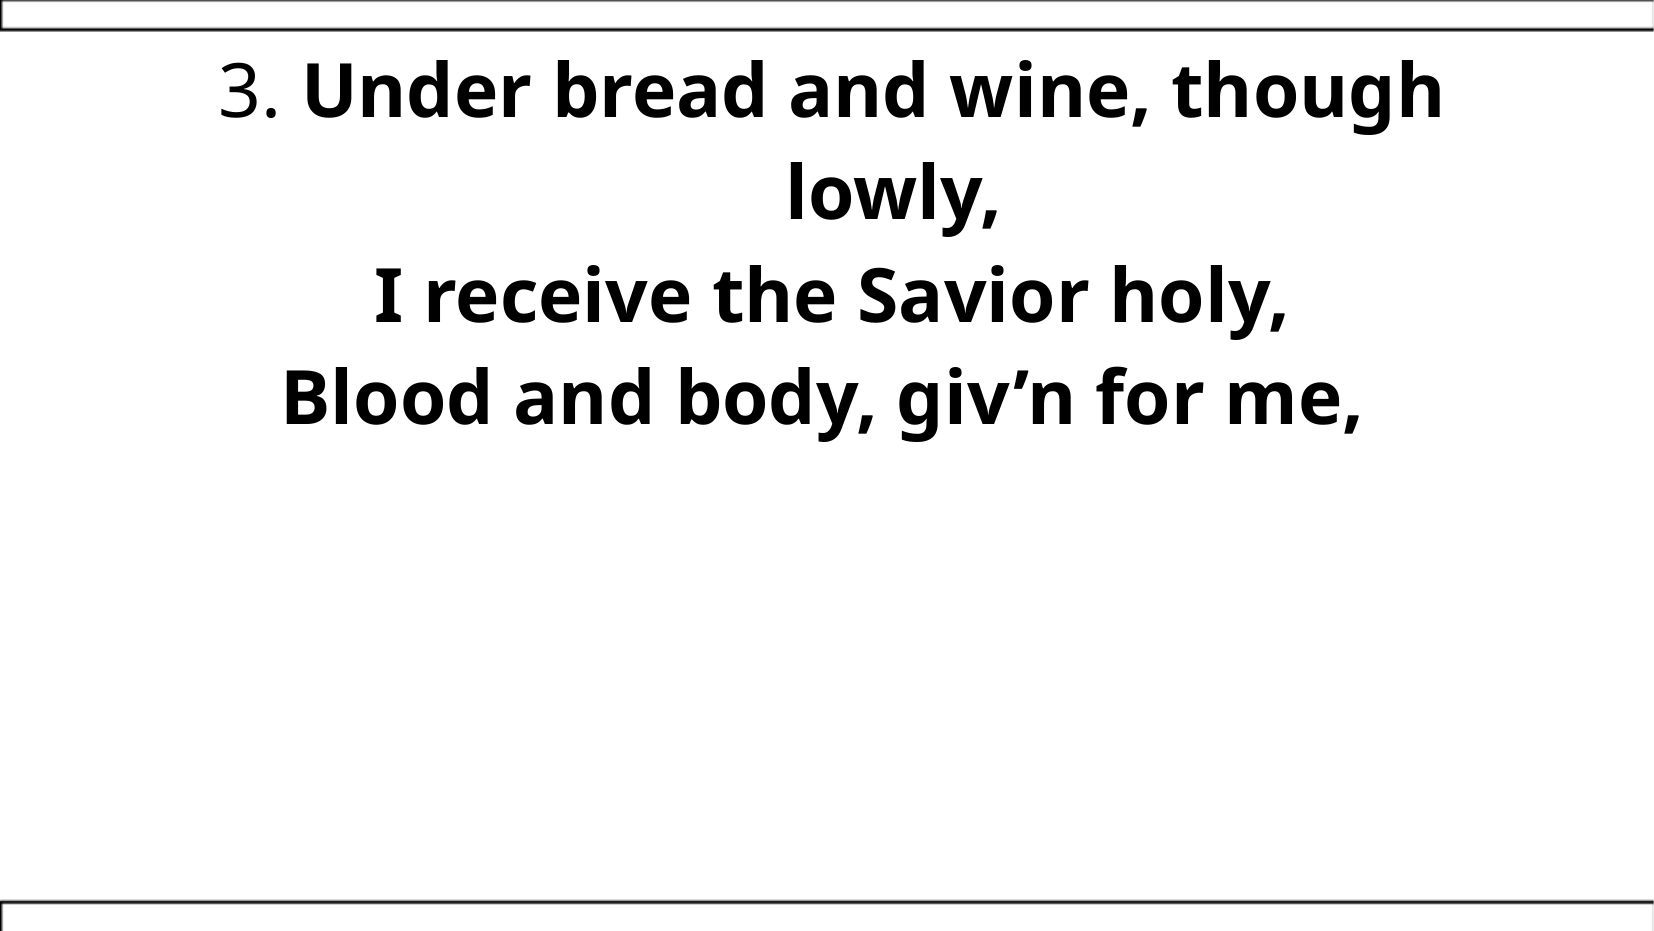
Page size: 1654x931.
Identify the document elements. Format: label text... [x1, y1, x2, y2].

picture [0, 0, 1654, 931]
text_box 3. Under bread and wine, though lowly, I receive the Savior holy, Blood and body, giv’n for me, [105, 30, 1561, 361]
